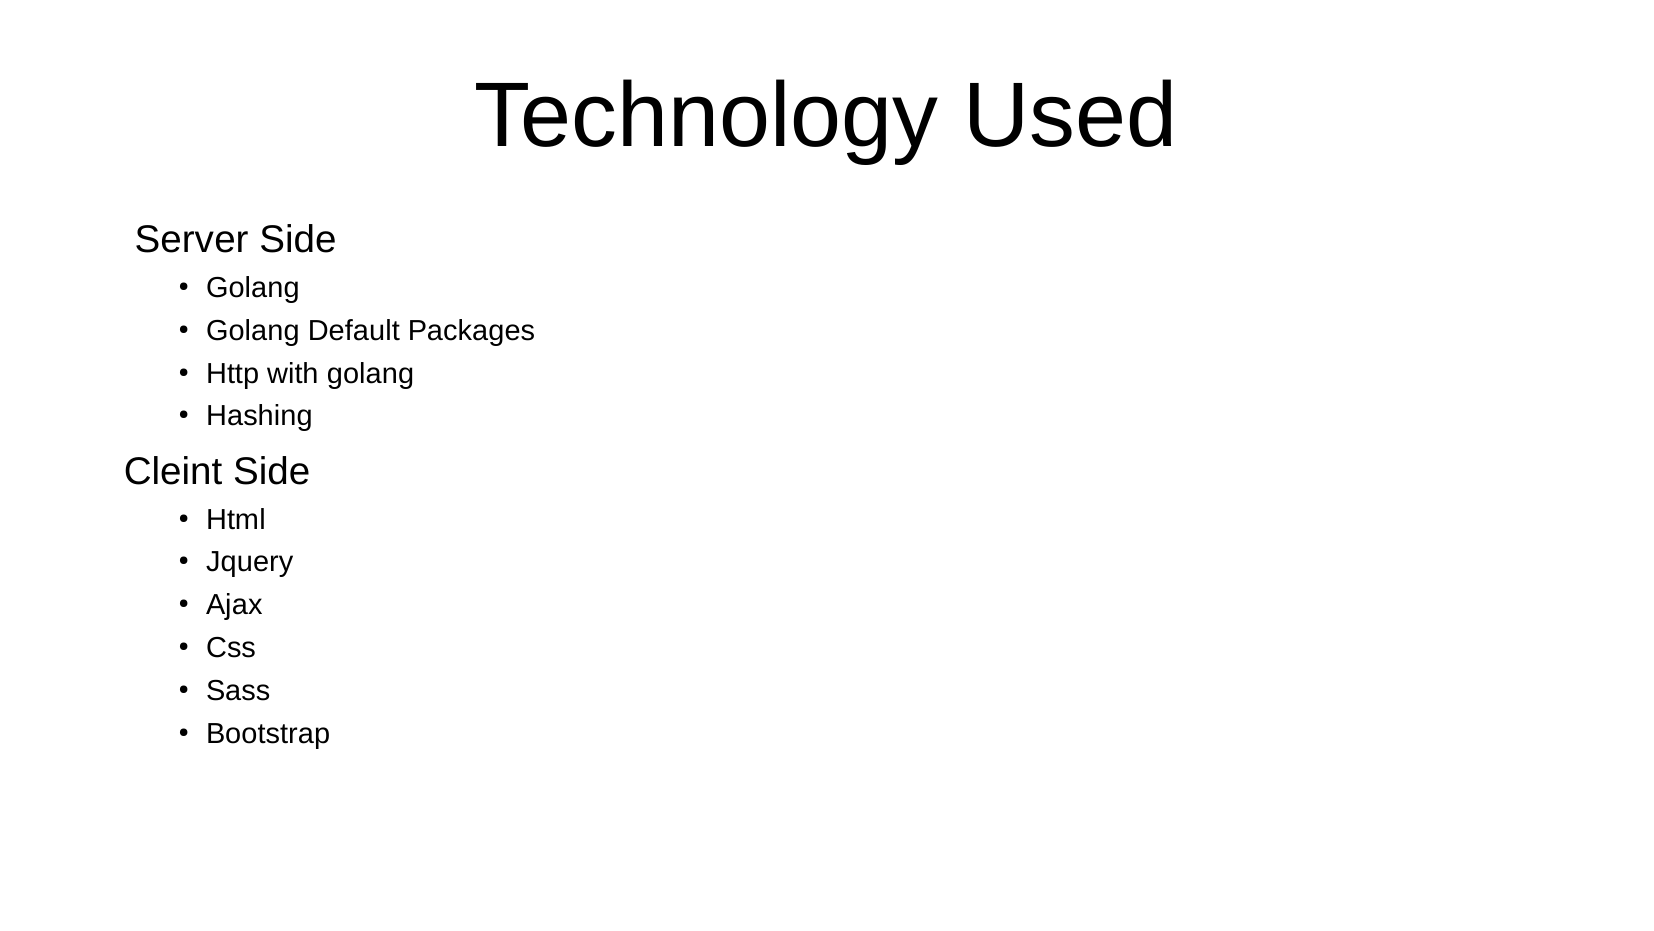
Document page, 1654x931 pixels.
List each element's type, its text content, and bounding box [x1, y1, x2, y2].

list Server Side Golang Golang Default Packages Http with golang Hashing Cleint Side Html Jquery Ajax Css Sass Bootstrap [82, 217, 1571, 758]
title Technology Used [82, 37, 1571, 193]
